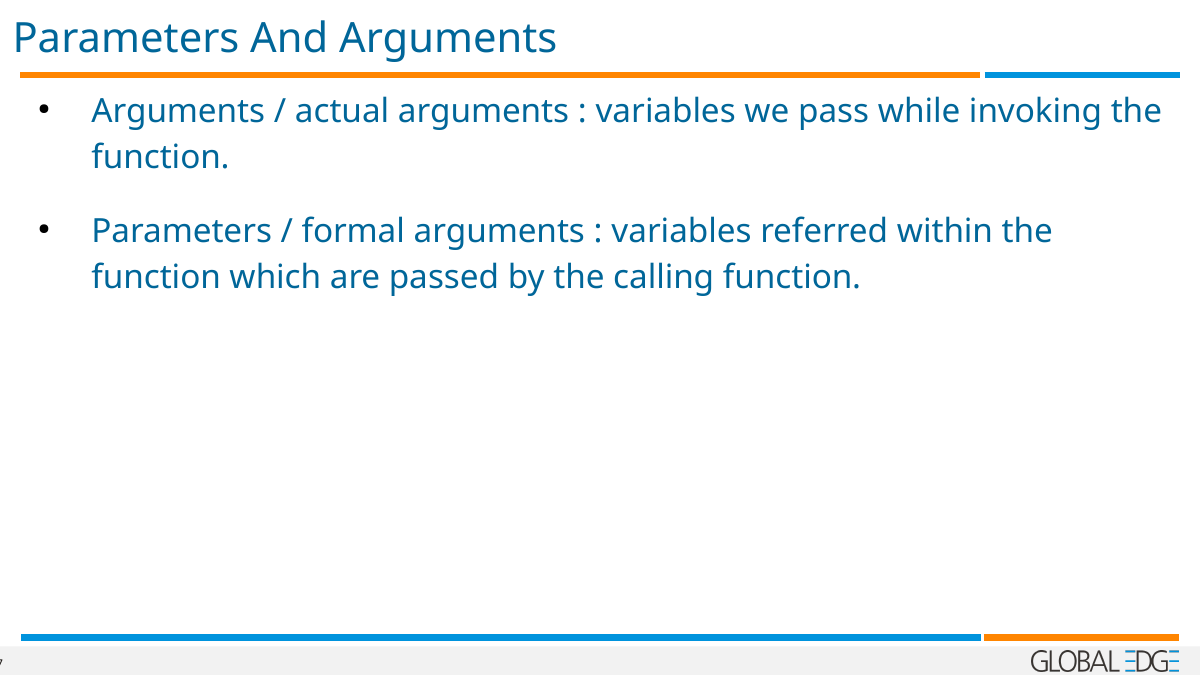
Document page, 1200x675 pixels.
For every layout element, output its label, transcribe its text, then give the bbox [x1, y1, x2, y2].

picture [1031, 650, 1179, 672]
list Arguments / actual arguments : variables we pass while invoking the function. Parameters / formal arguments : variables referred within the function which are passed by the calling function. [20, 87, 1179, 628]
title Parameters And Arguments [12, 9, 1088, 63]
